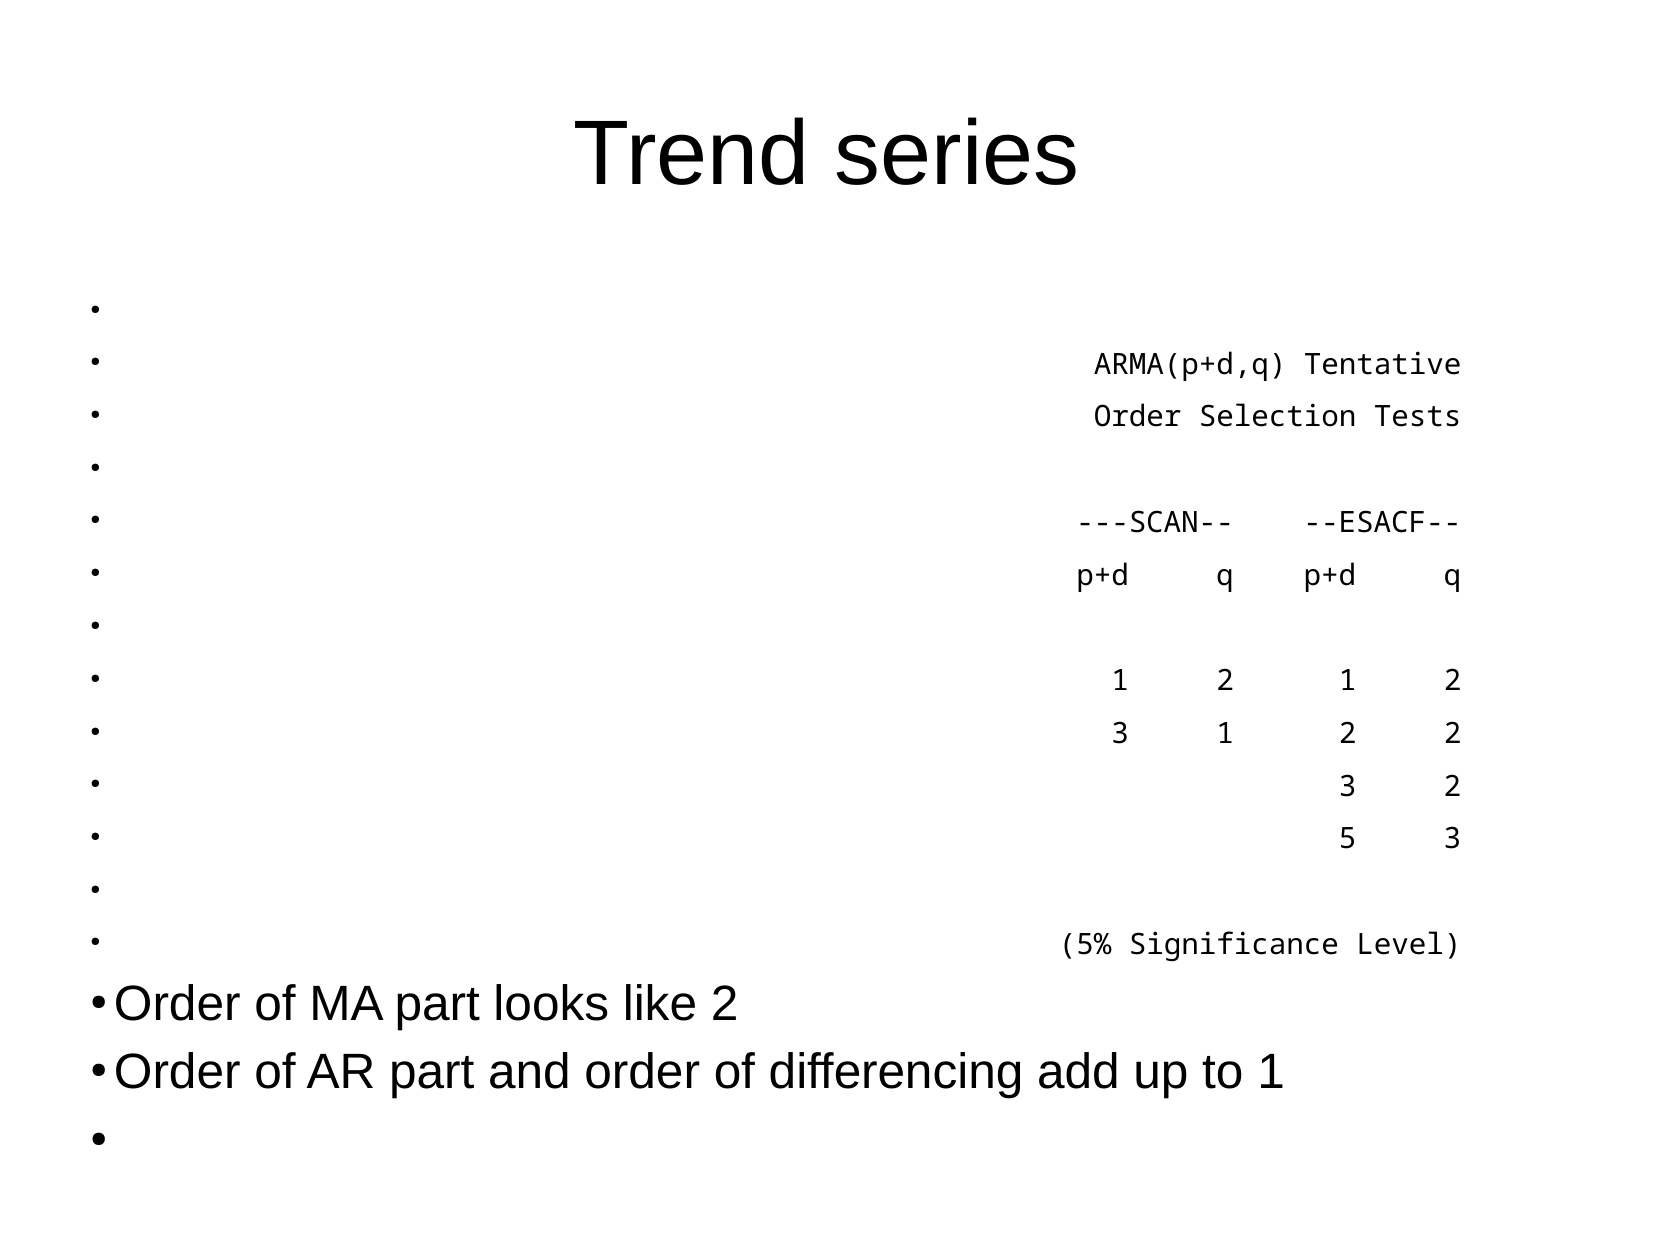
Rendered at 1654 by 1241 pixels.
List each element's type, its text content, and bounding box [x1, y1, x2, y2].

title Trend series [82, 56, 1571, 250]
list ARMA(p+d,q) Tentative Order Selection Tests ---SCAN-- --ESACF-- p+d q p+d q 1 2 1 2 3 1 2 2 3 2 5 3 (5% Significance Level) Order of MA part looks like 2 Order of AR part and order of differencing add up to 1 [82, 290, 1571, 1109]
